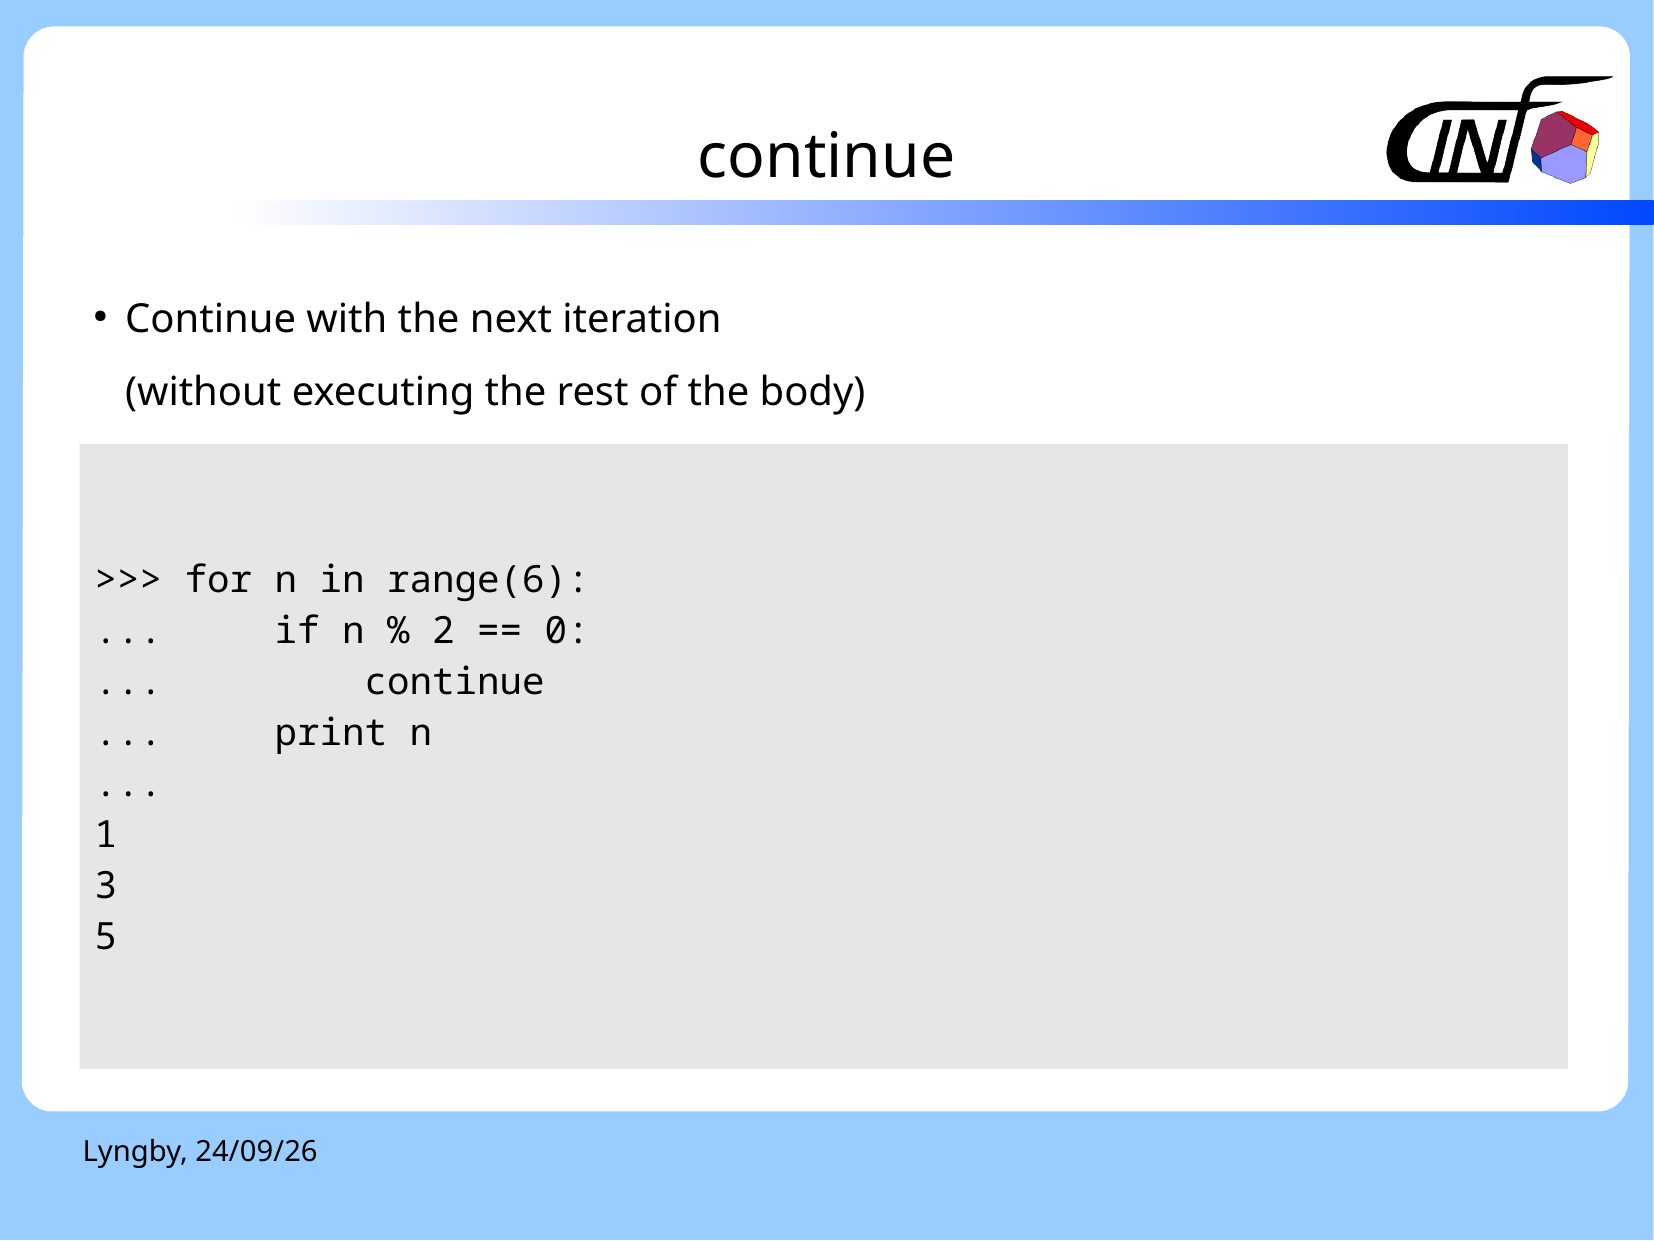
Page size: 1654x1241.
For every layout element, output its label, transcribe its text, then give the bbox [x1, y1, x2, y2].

list Continue with the next iteration (without executing the rest of the body) [82, 290, 1571, 418]
text_box >>> for n in range(6): ... if n % 2 == 0: ... continue ... print n ... 1 3 5 [79, 444, 1568, 1069]
title continue [82, 49, 1571, 257]
picture [1571, 76, 1613, 184]
text_box [10, 4, 1499, 227]
